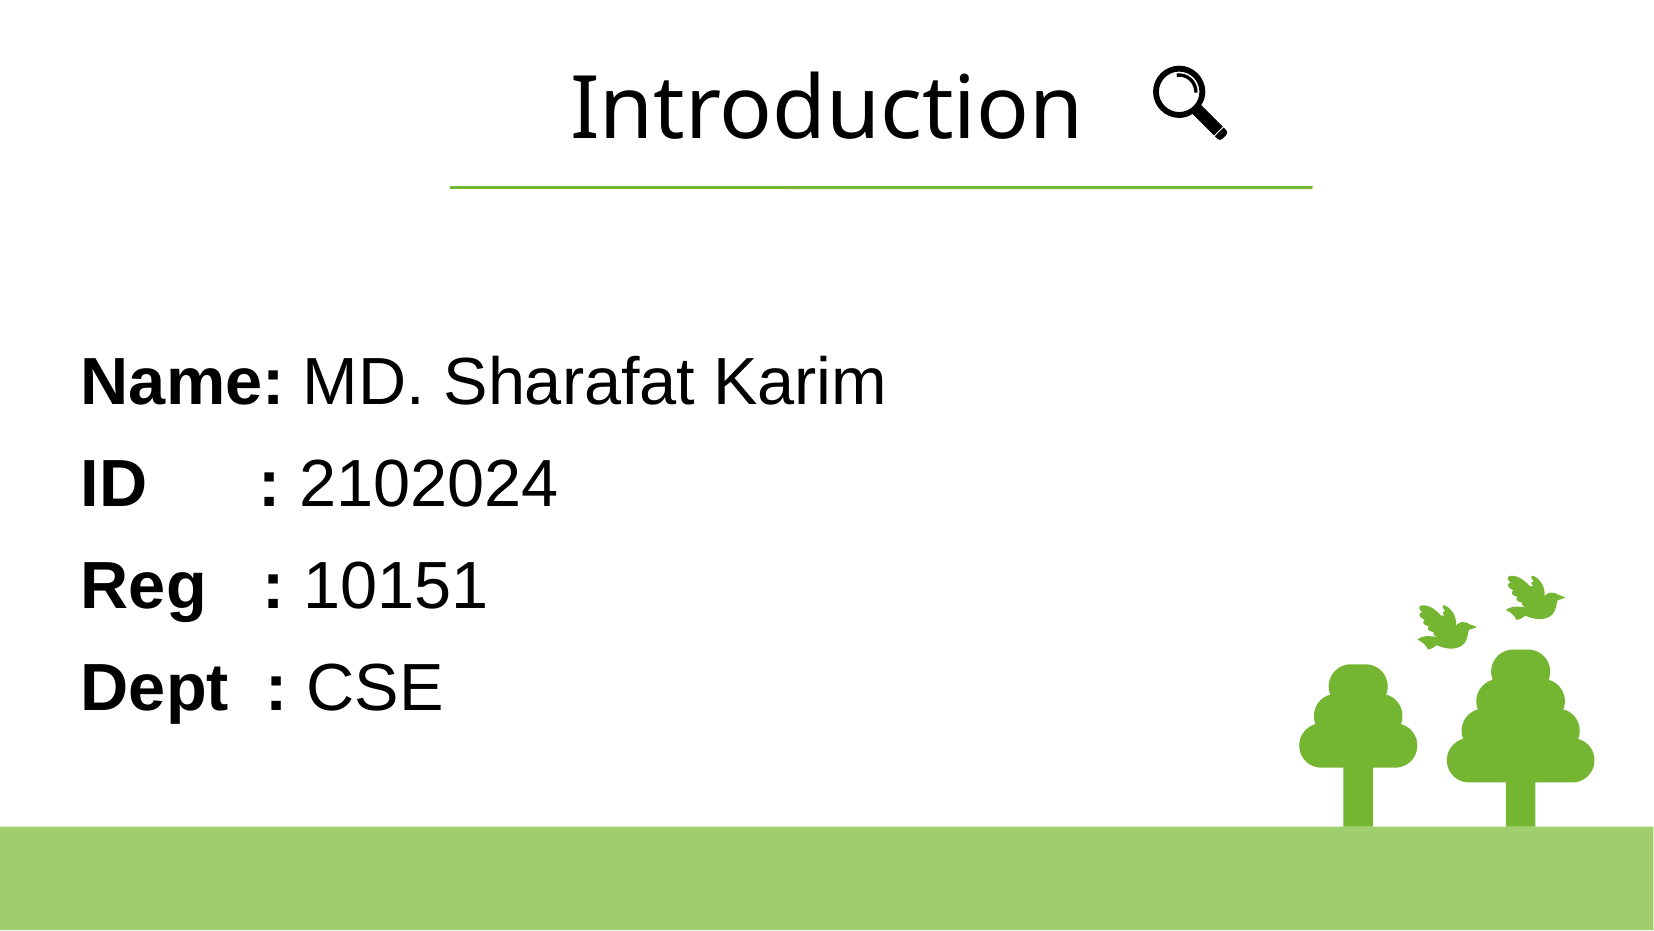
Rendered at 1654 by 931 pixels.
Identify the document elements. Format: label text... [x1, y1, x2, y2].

title Introduction [88, 29, 1565, 178]
list Name: MD. Sharafat Karim ID : 2102024 Reg : 10151 Dept : CSE [10, 337, 1313, 869]
text_box [1153, 65, 1228, 140]
